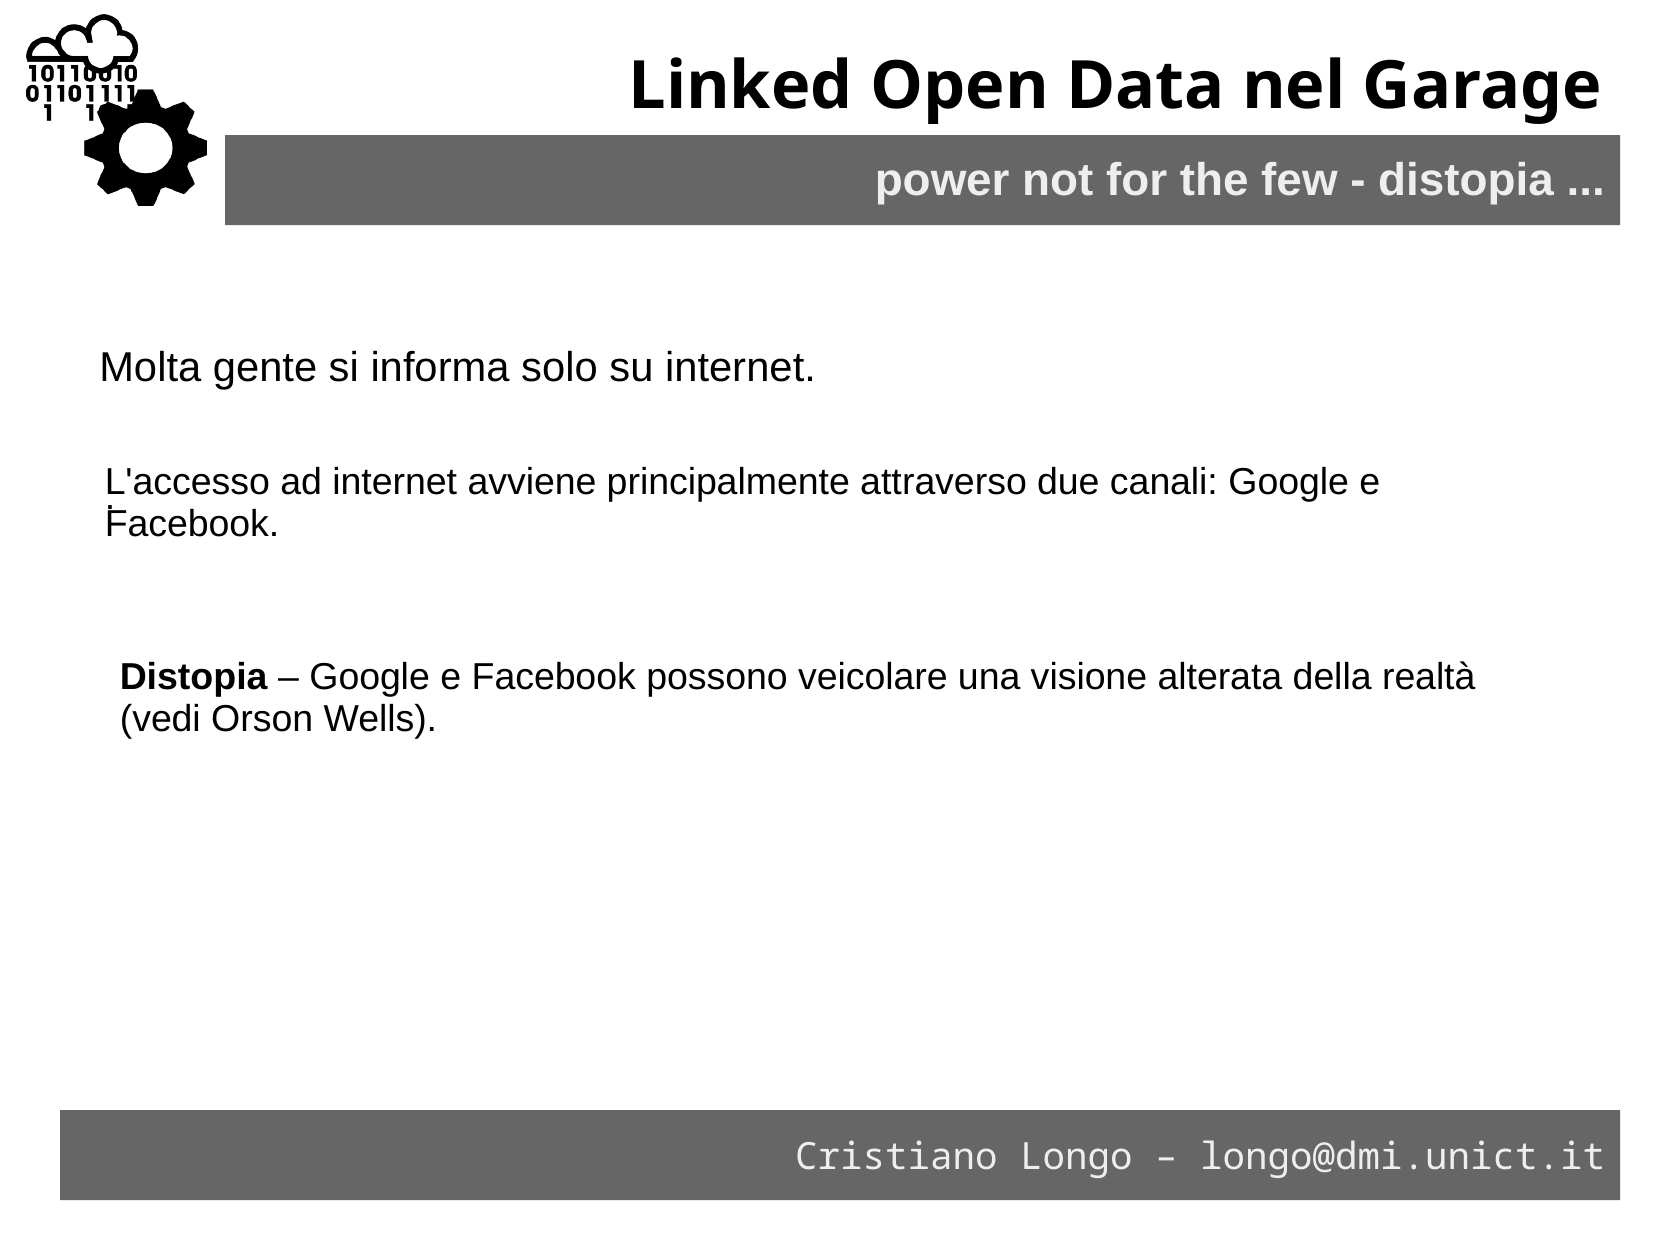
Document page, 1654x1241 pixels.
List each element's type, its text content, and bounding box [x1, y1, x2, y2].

text_box Cristiano Longo – longo@dmi.unict.it [60, 1110, 1621, 1201]
text_box Distopia – Google e Facebook possono veicolare una visione alterata della realtà (vedi Orson Wells). [105, 648, 1561, 747]
text_box Molta gente si informa solo su internet. [84, 336, 1570, 439]
text_box Linked Open Data nel Garage [285, 30, 1636, 123]
picture [26, 14, 207, 206]
text_box L'accesso ad internet avviene principalmente attraverso due canali: Google e Facebook. [90, 453, 1576, 552]
text_box power not for the few - distopia ... [225, 135, 1621, 226]
